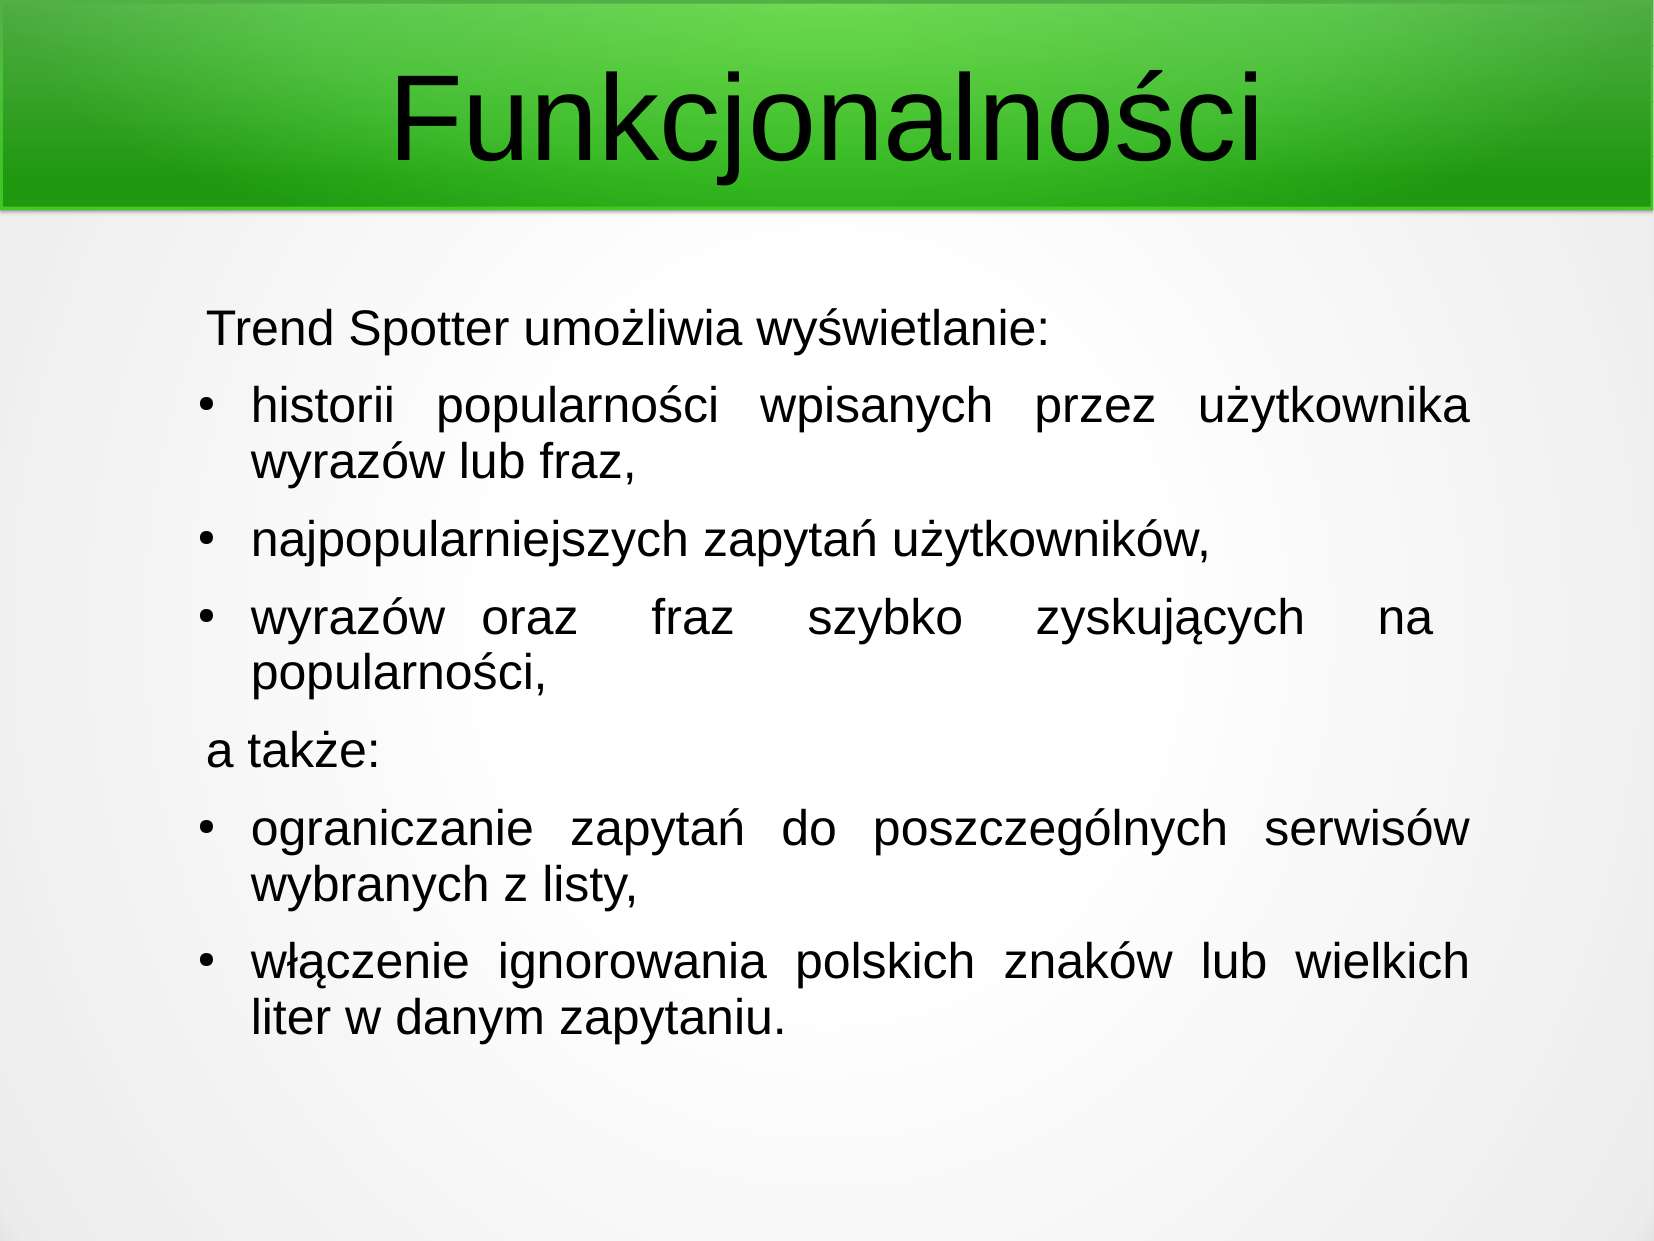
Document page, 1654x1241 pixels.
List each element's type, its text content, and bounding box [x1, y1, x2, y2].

list Trend Spotter umożliwia wyświetlanie: historii popularności wpisanych przez użytkownika wyrazów lub fraz, najpopularniejszych zapytań użytkowników, wyrazów oraz fraz szybko zyskujących na popularności, a także: ograniczanie zapytań do poszczególnych serwisów wybranych z listy, włączenie ignorowania polskich znaków lub wielkich liter w danym zapytaniu. [135, 300, 1471, 1141]
title Funkcjonalności [82, 47, 1571, 189]
